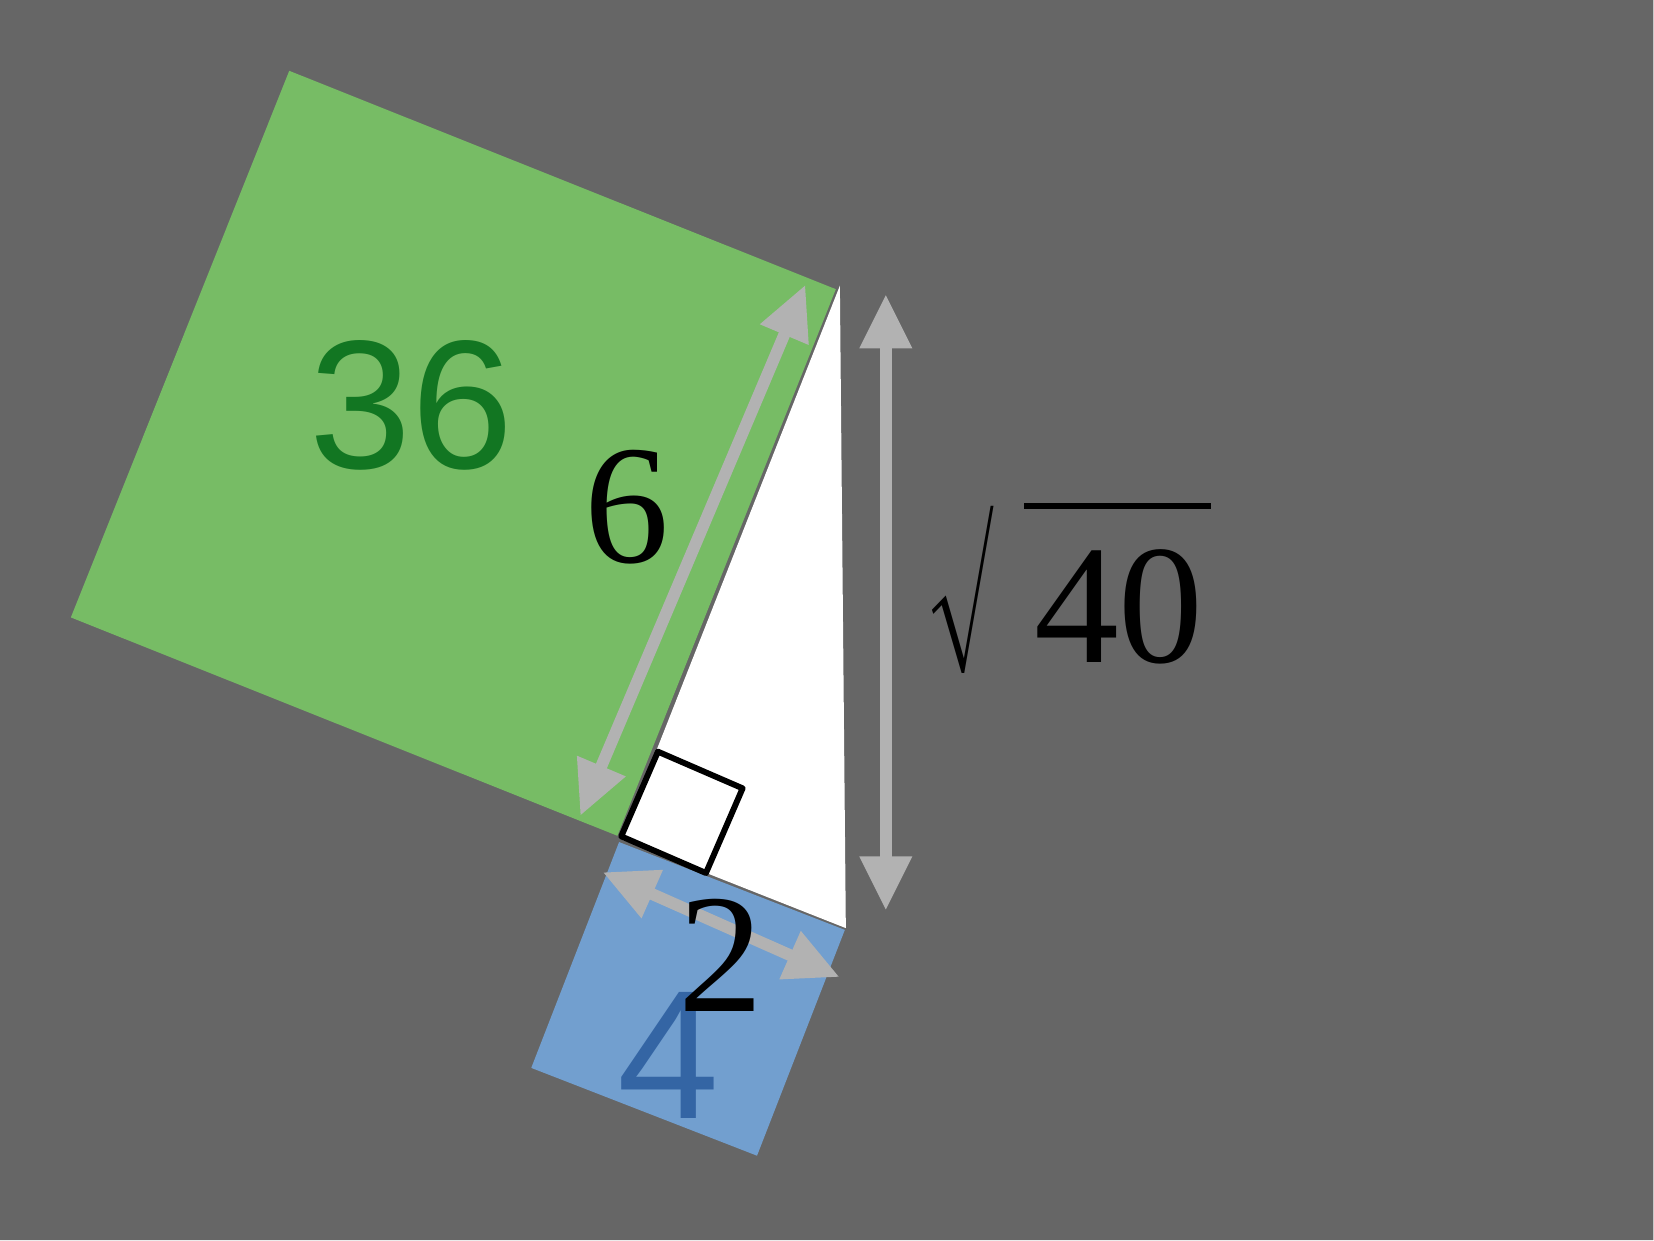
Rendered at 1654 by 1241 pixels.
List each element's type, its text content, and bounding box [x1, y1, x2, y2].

text_box 4 [602, 944, 917, 1241]
chart [885, 492, 1249, 697]
text_box 36 [295, 295, 558, 601]
text_box [626, 757, 738, 862]
chart [635, 862, 804, 1052]
chart [541, 413, 713, 603]
text_box [0, 0, 1654, 1241]
